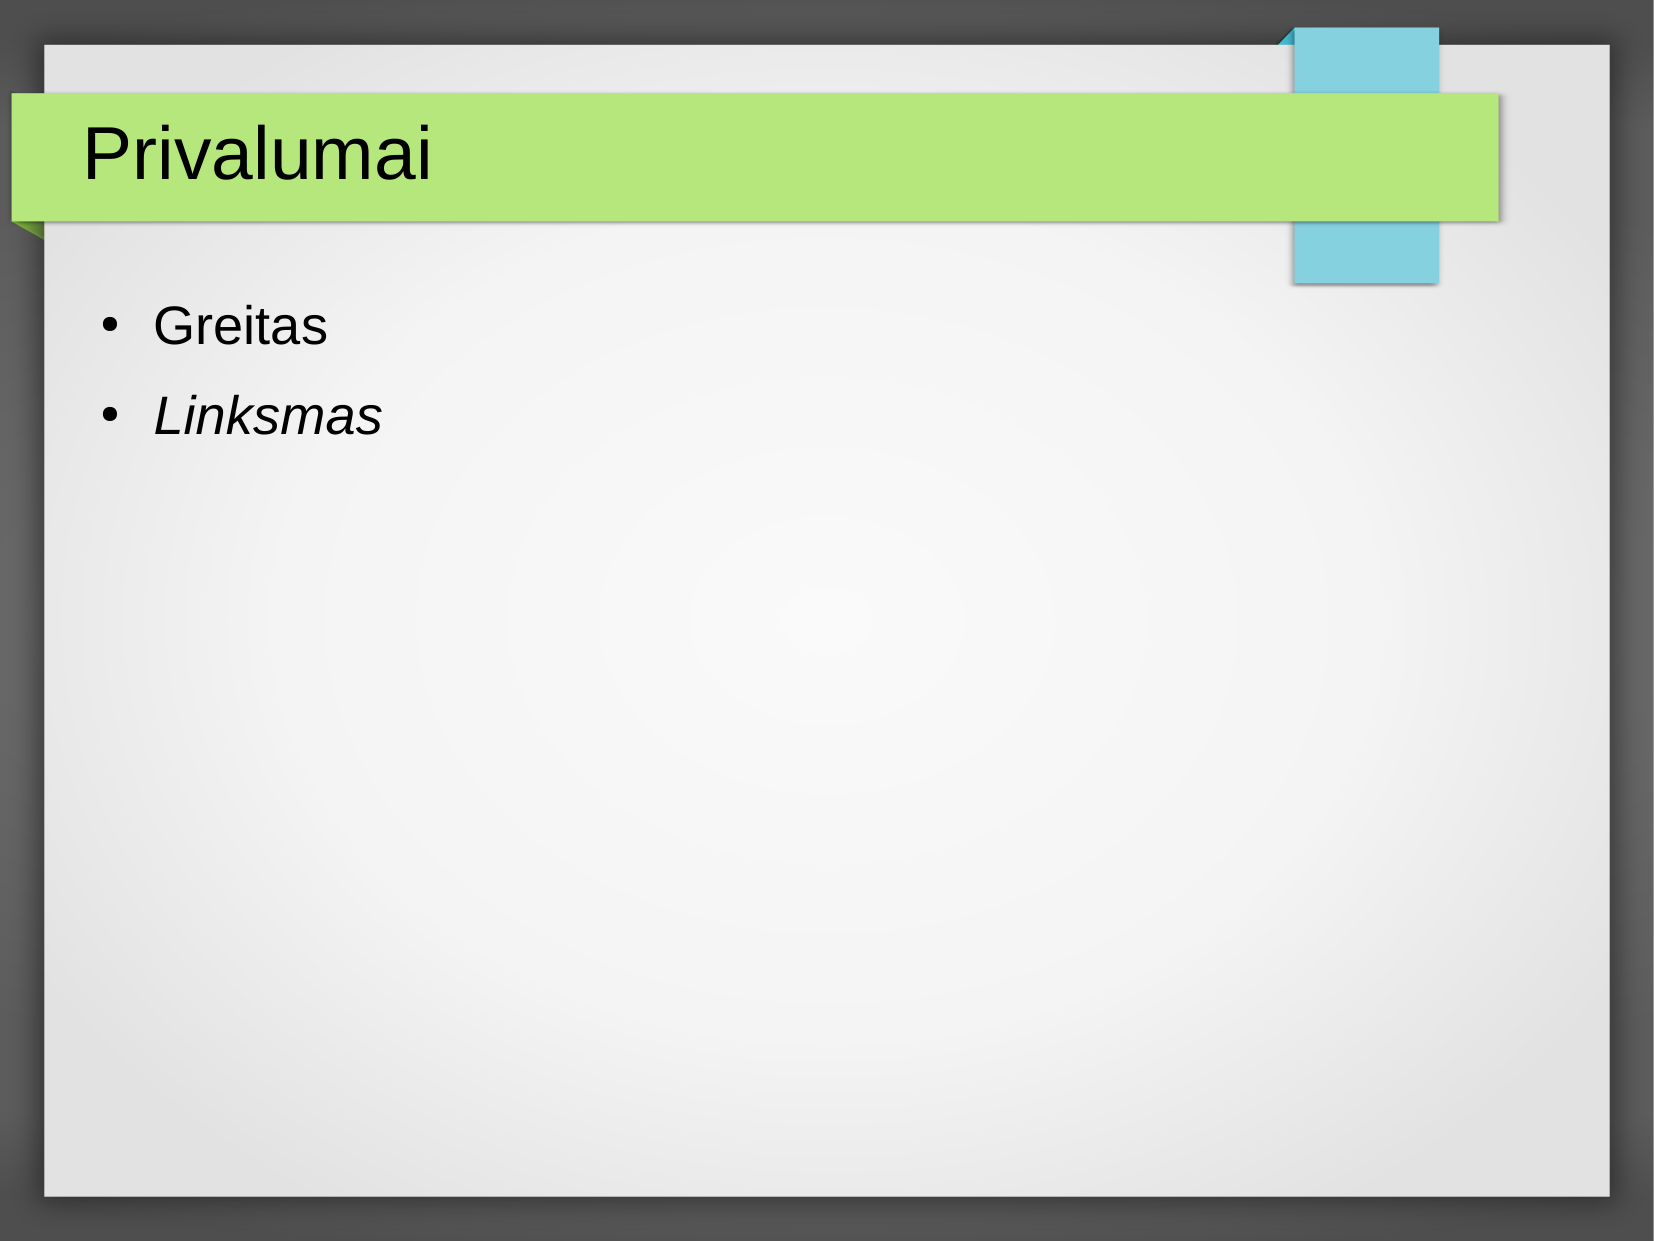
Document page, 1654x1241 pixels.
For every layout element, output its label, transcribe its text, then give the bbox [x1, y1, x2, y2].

list Greitas Linksmas [82, 295, 1571, 1015]
title Privalumai [82, 94, 1264, 213]
picture [0, 0, 1654, 1241]
